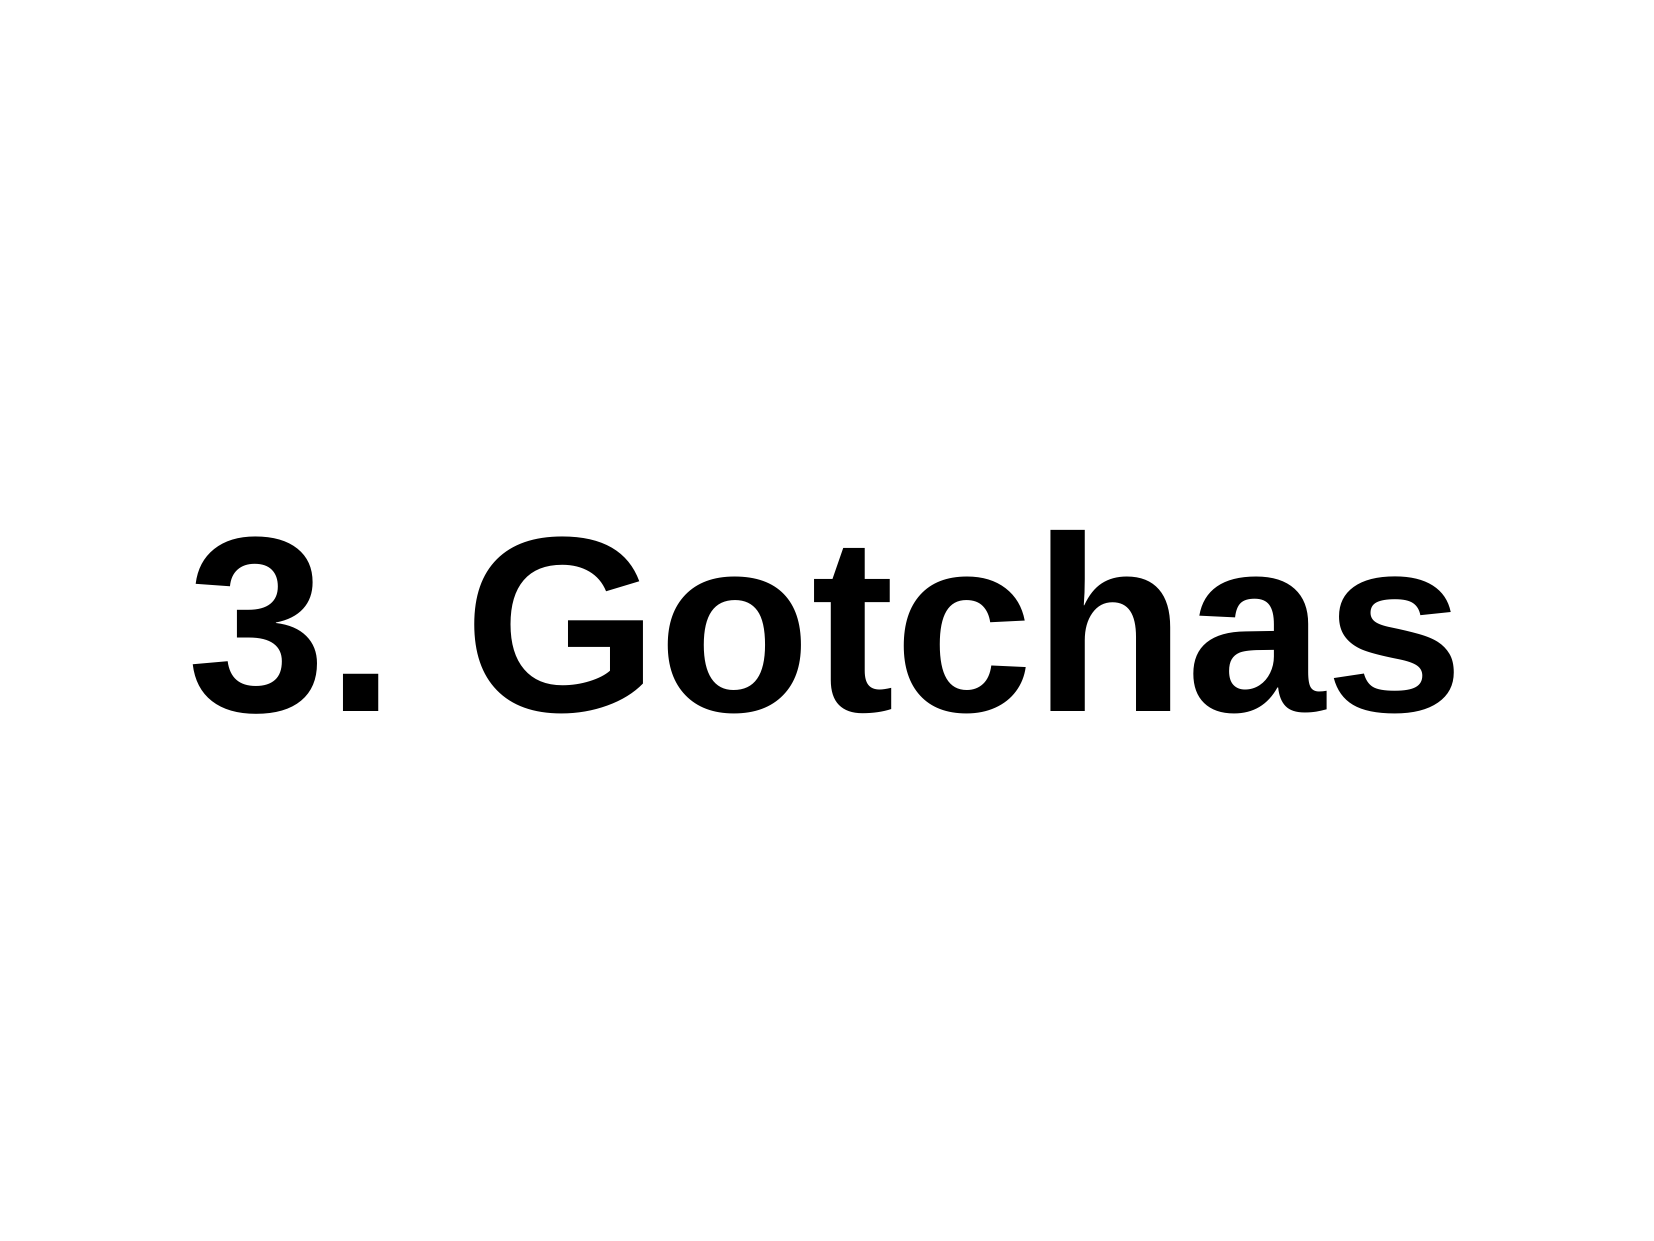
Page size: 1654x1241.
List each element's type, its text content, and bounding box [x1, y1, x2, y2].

title 3. Gotchas [82, 49, 1571, 1201]
